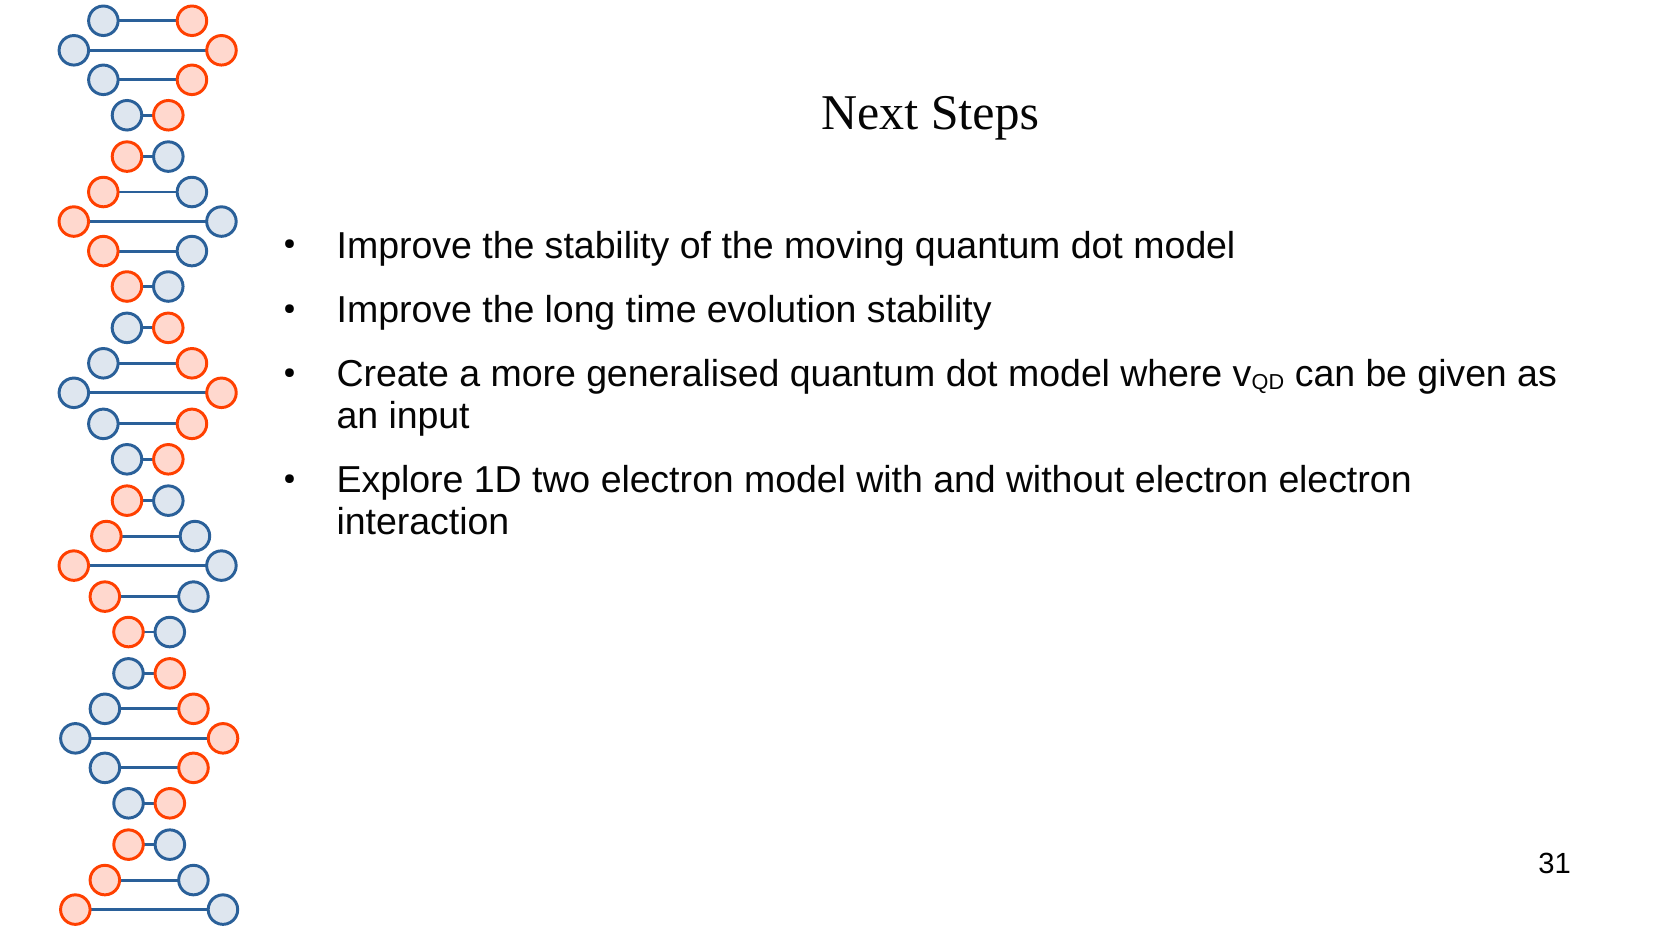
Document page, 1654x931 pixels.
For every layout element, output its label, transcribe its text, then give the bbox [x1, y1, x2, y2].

list Improve the stability of the moving quantum dot model Improve the long time evolution stability Create a more generalised quantum dot model where vQD can be given as an input Explore 1D two electron model with and without electron electron interaction [265, 224, 1595, 764]
title Next Steps [265, 35, 1595, 189]
